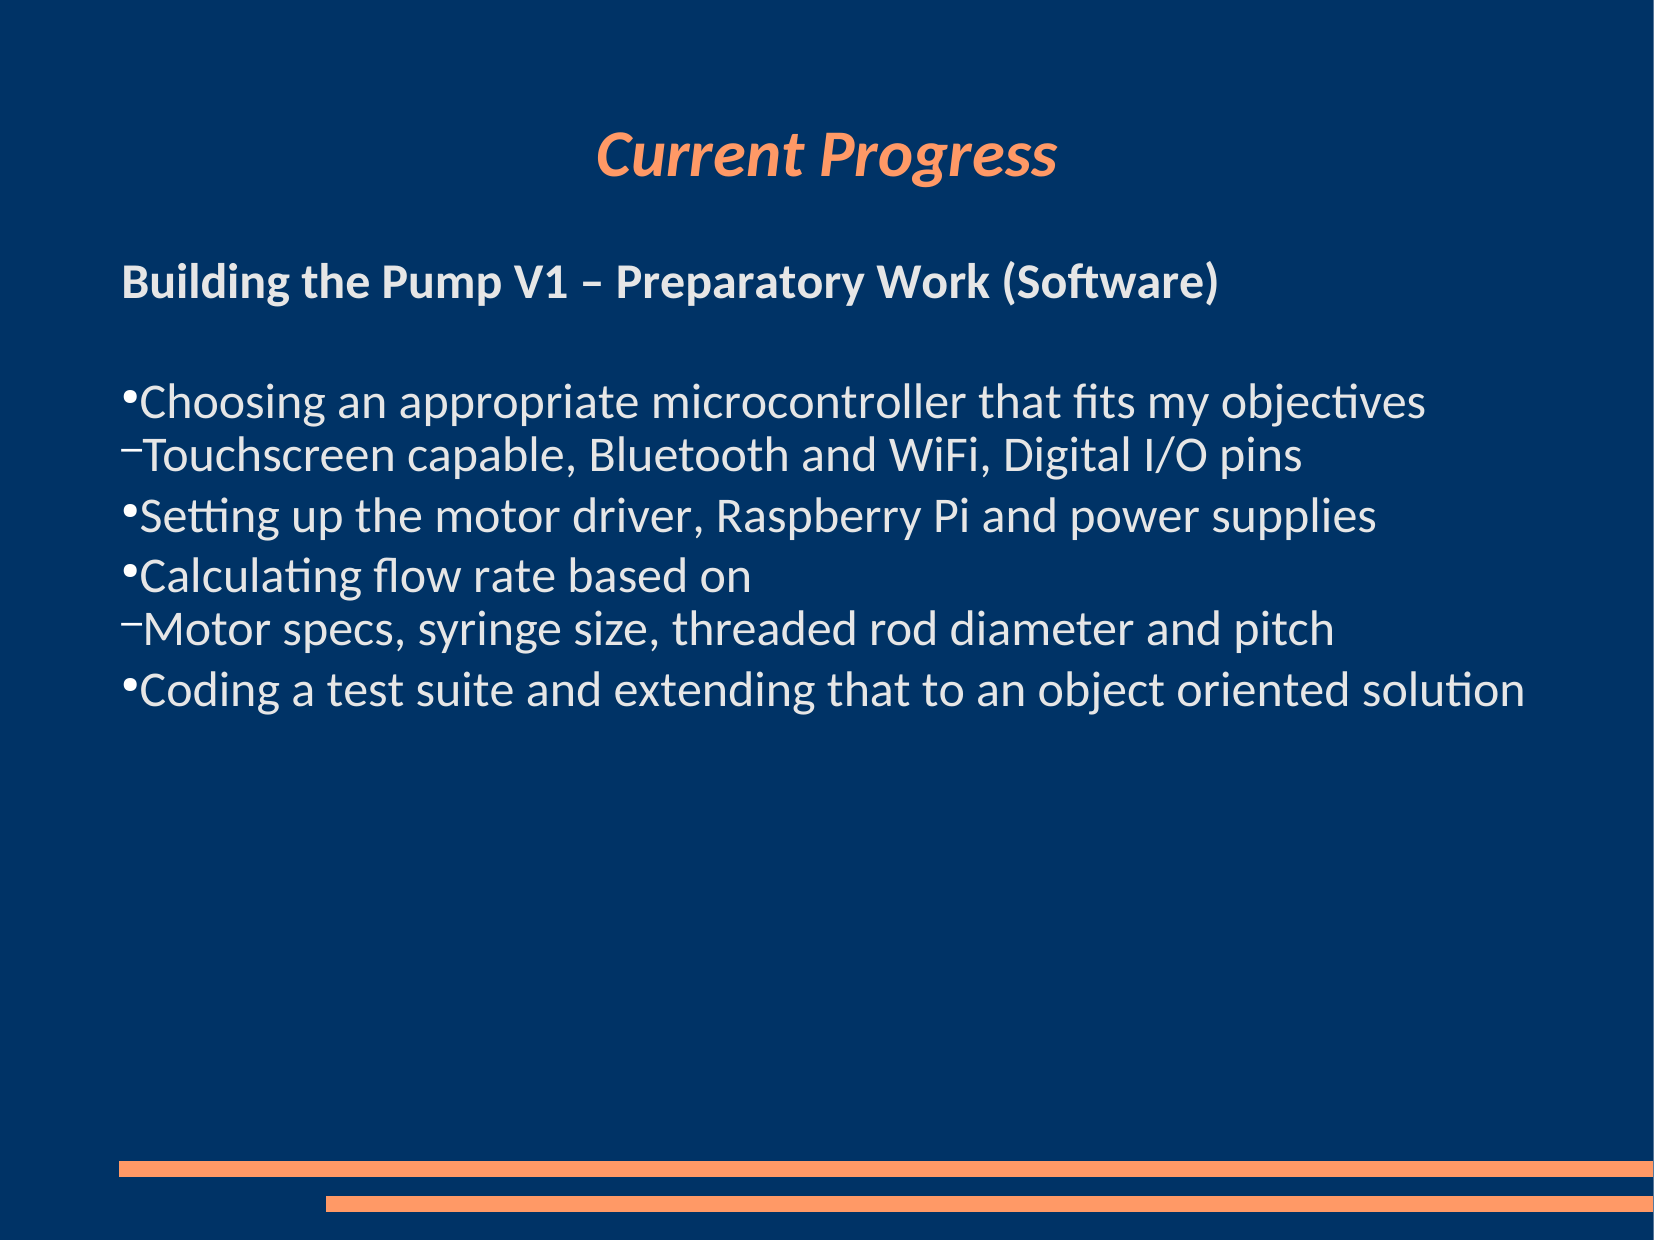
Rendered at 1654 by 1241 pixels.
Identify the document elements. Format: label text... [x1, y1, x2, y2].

list Building the Pump V1 – Preparatory Work (Software) Choosing an appropriate microcontroller that fits my objectives Touchscreen capable, Bluetooth and WiFi, Digital I/O pins Setting up the motor driver, Raspberry Pi and power supplies Calculating flow rate based on Motor specs, syringe size, threaded rod diameter and pitch Coding a test suite and extending that to an object oriented solution [121, 248, 1619, 1146]
title Current Progress [121, 46, 1534, 248]
